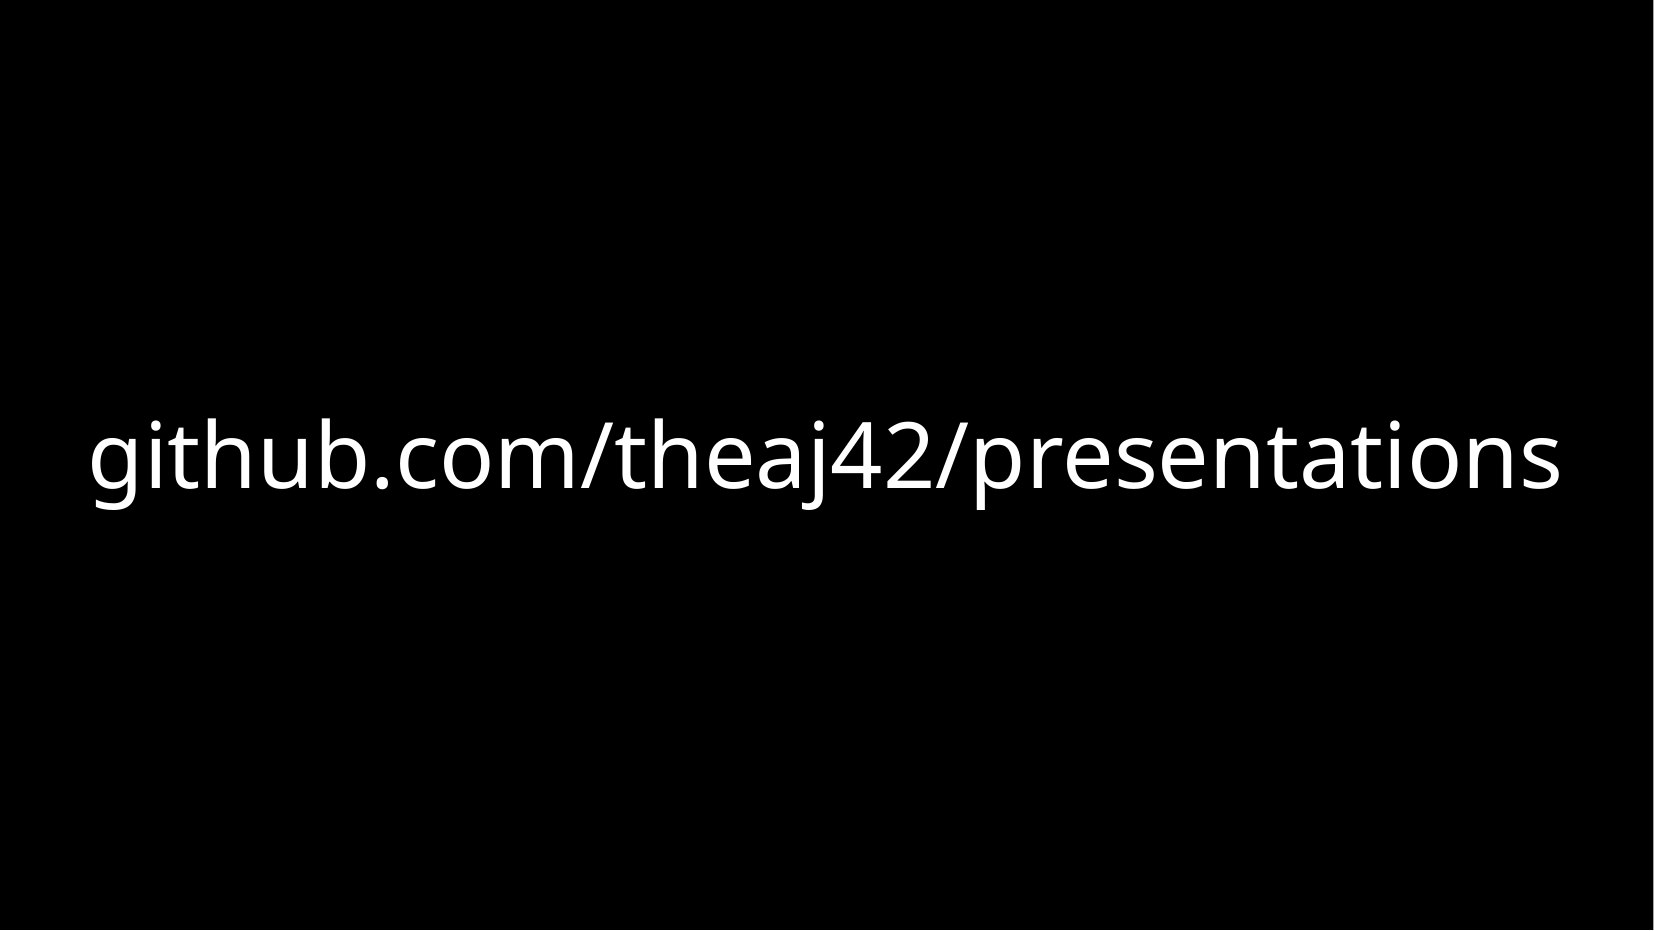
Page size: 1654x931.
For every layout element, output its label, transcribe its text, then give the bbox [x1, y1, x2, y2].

title github.com/theaj42/presentations [82, 375, 1571, 531]
